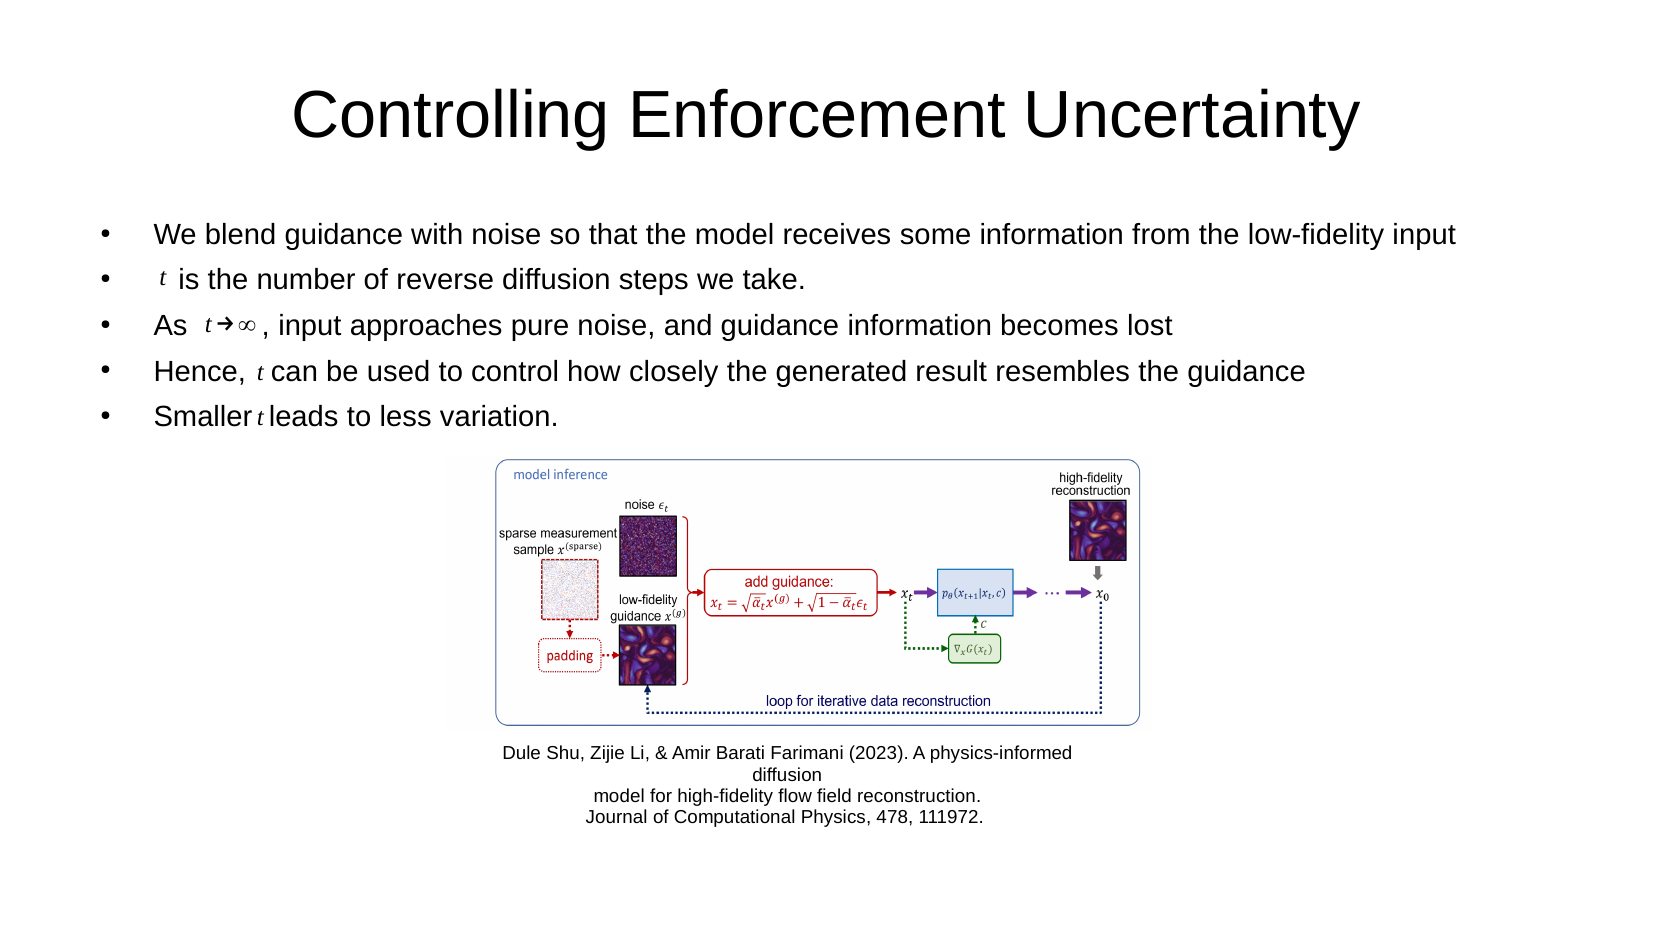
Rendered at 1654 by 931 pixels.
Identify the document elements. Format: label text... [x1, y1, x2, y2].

chart [159, 262, 169, 291]
chart [204, 309, 257, 338]
chart [256, 357, 266, 386]
list We blend guidance with noise so that the model receives some information from the low-fidelity input is the number of reverse diffusion steps we take. As , input approaches pure noise, and guidance information becomes lost Hence, can be used to control how closely the generated result resembles the guidance Smaller leads to less variation. [82, 217, 1571, 758]
text_box Dule Shu, Zĳie Li, & Amir Barati Farimani (2023). A physics-informed diffusion model for high-fidelity flow field reconstruction. Journal of Computational Physics, 478, 111972. [487, 735, 1159, 814]
title Controlling Enforcement Uncertainty [82, 37, 1571, 193]
picture [446, 457, 1152, 730]
chart [256, 402, 266, 431]
